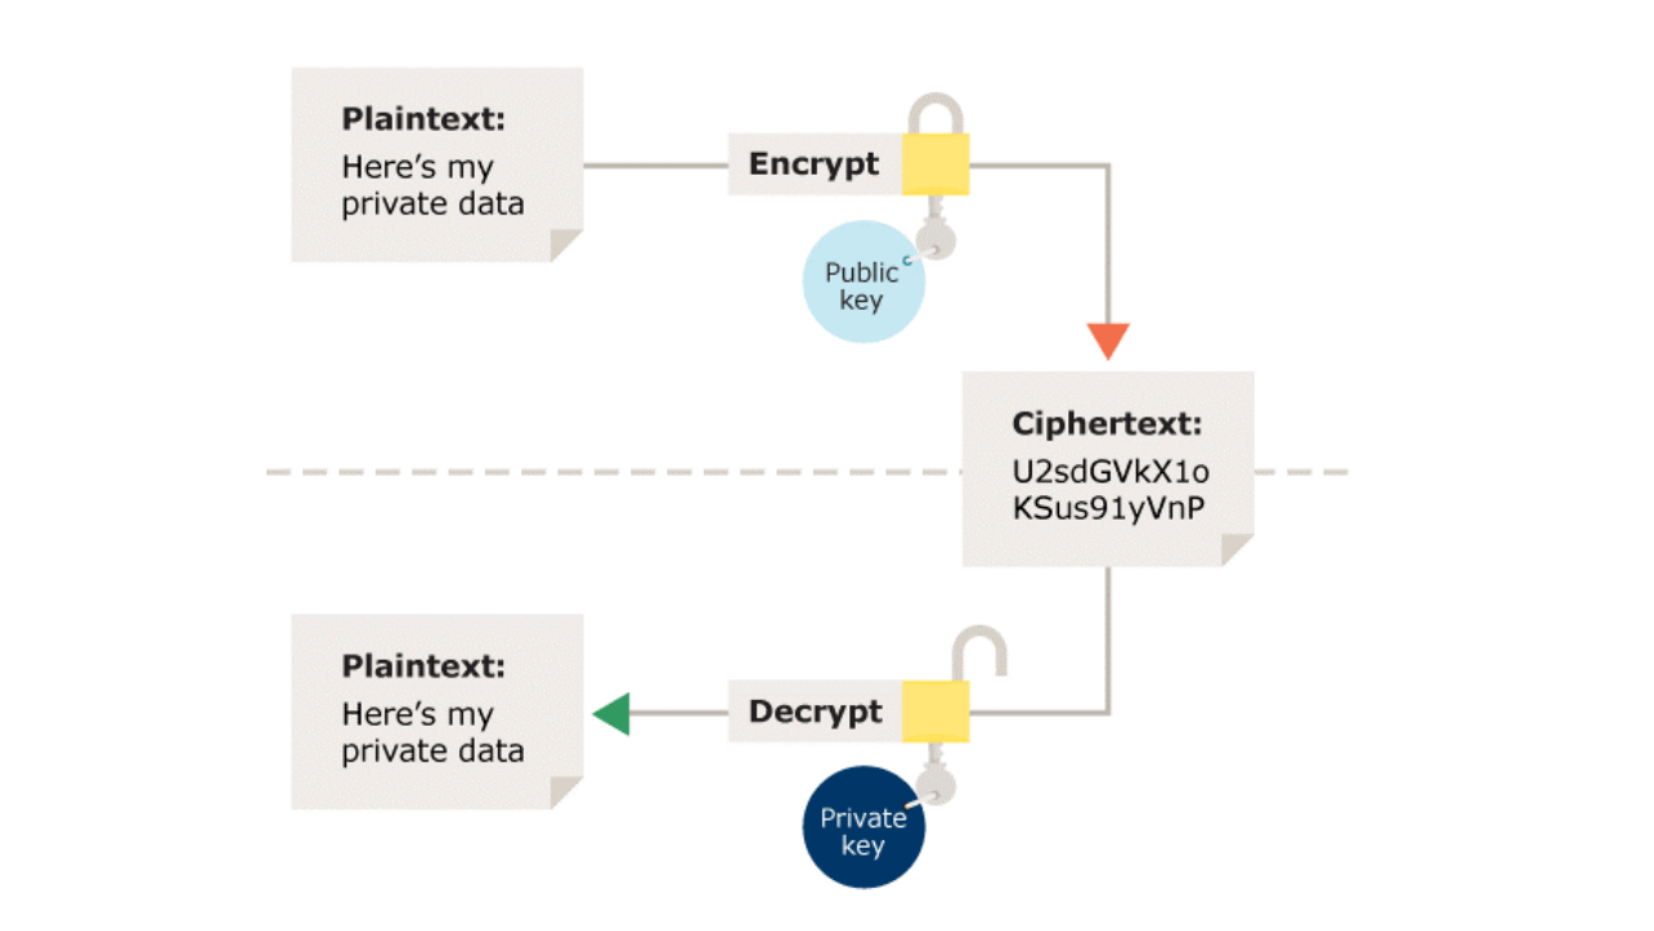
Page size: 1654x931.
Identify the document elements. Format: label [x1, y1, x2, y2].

picture [215, 59, 1381, 916]
